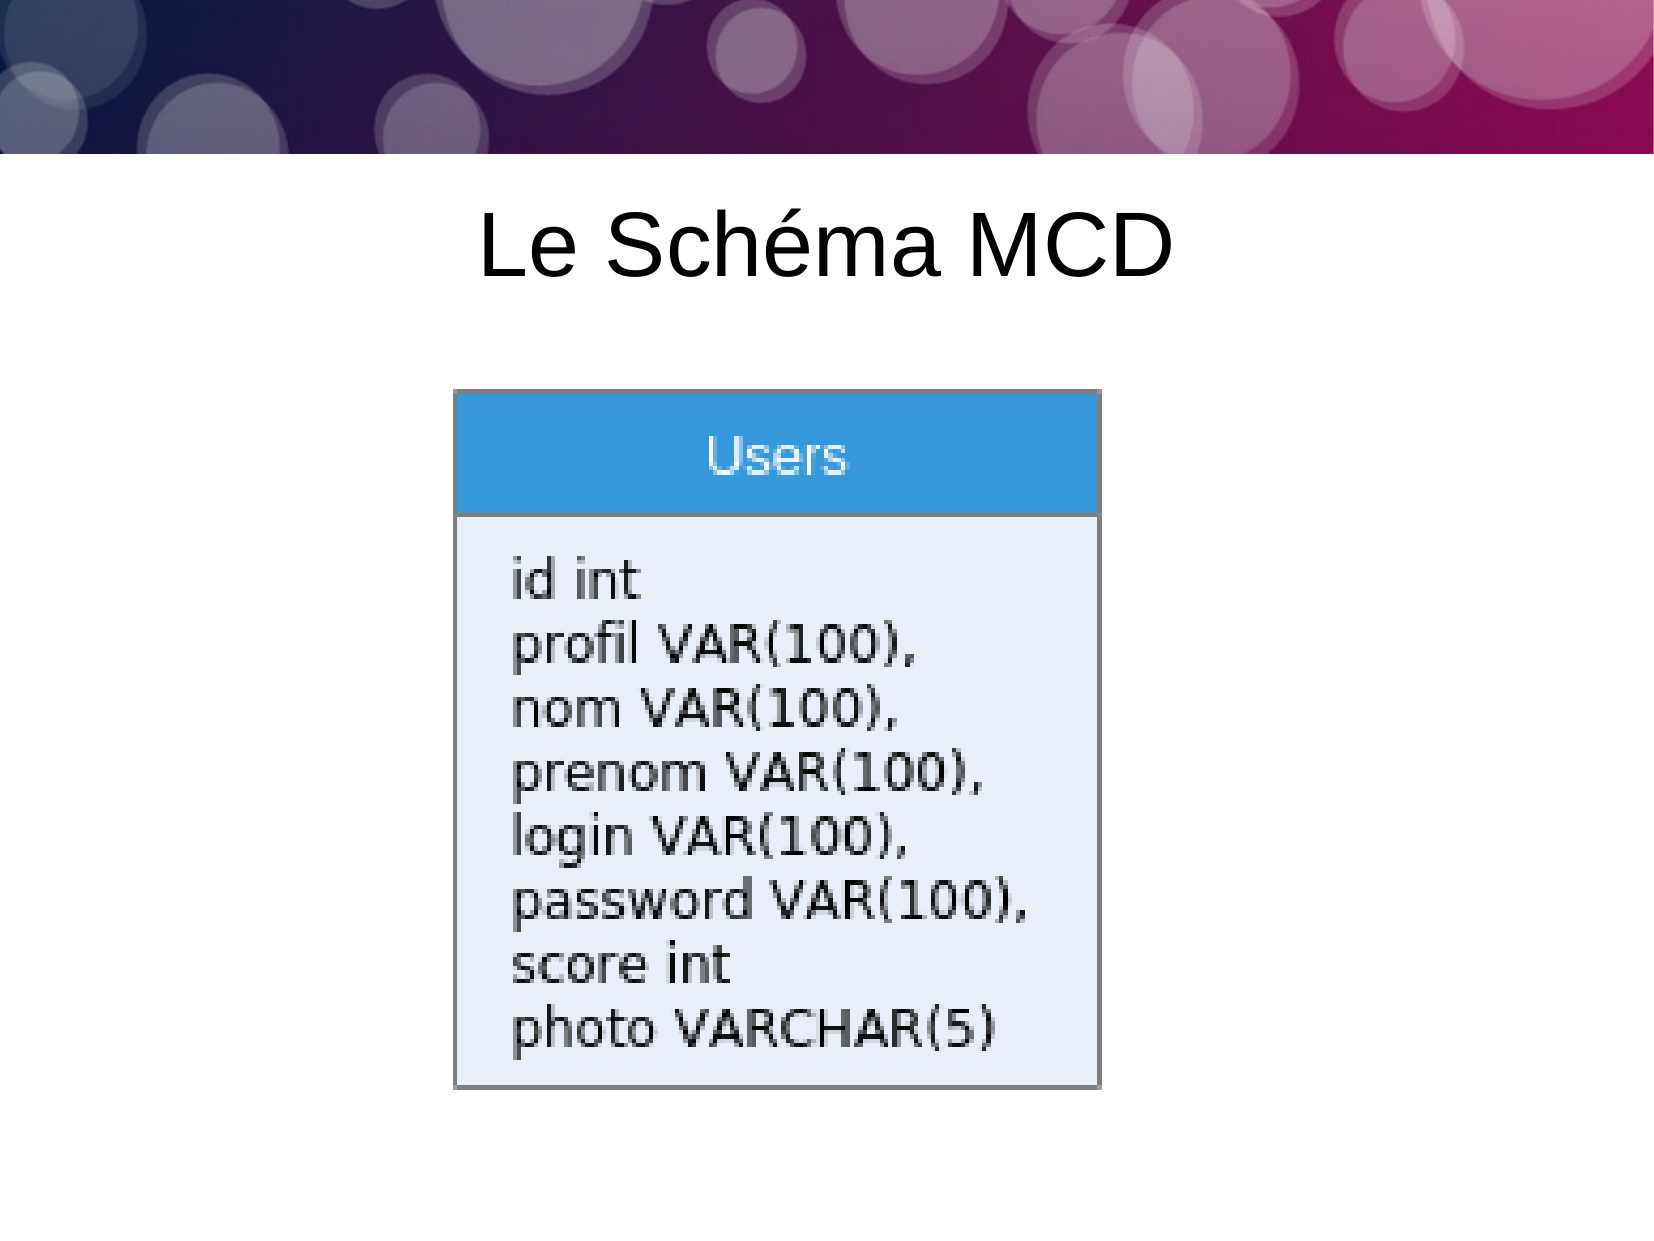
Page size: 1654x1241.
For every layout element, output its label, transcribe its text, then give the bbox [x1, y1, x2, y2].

title Le Schéma MCD [82, 159, 1571, 331]
picture [0, 0, 1654, 154]
picture [420, 366, 1118, 1115]
